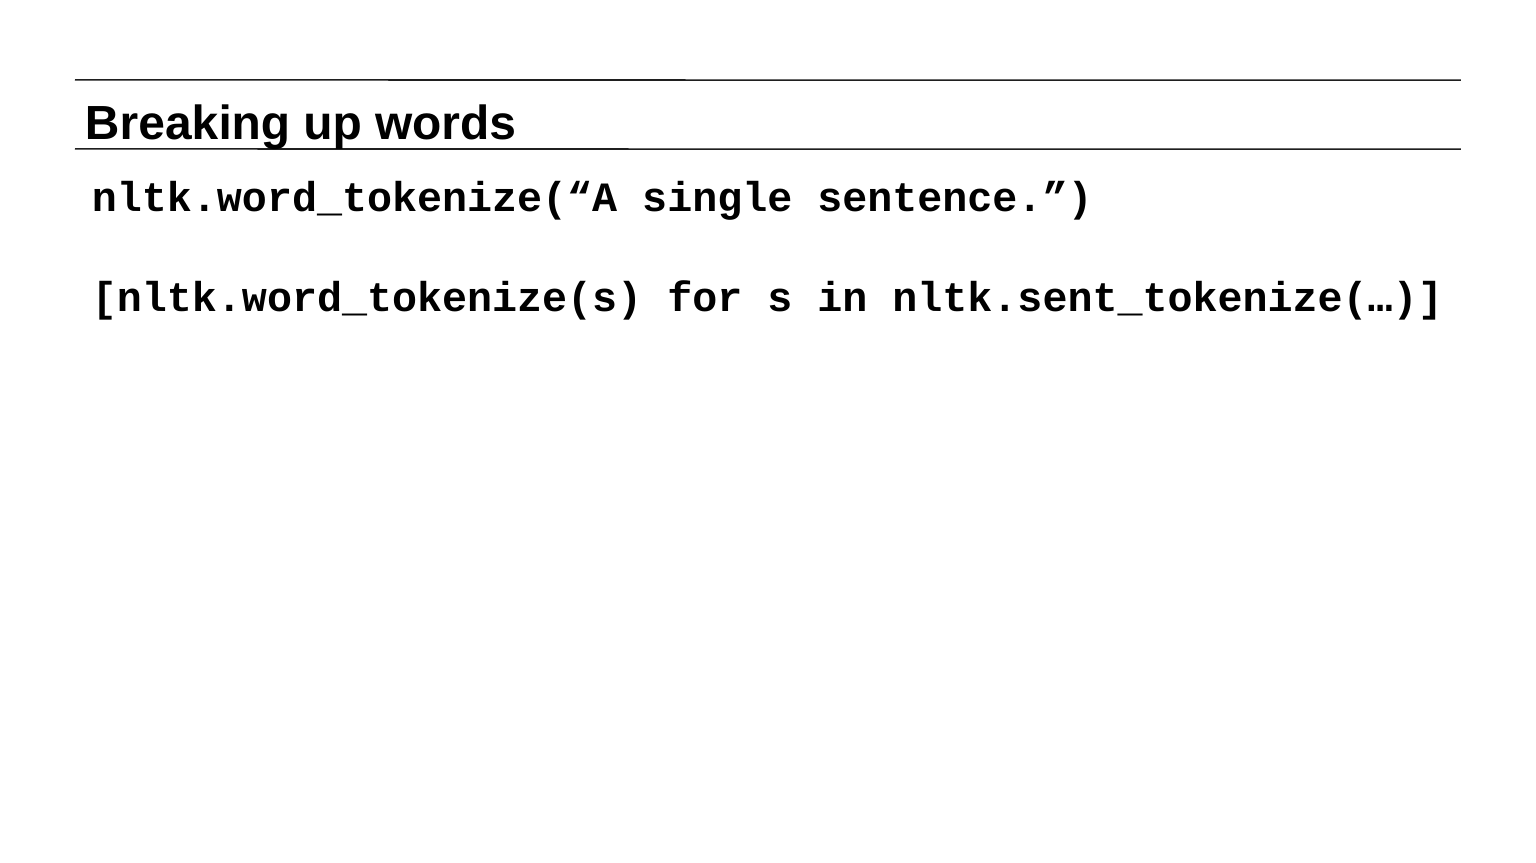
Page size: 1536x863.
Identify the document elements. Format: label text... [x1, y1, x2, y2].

title Breaking up words [76, 82, 1369, 161]
list nltk.word_tokenize(“A single sentence.”) [nltk.word_tokenize(s) for s in nltk.sent_tokenize(…)] [76, 161, 1460, 823]
